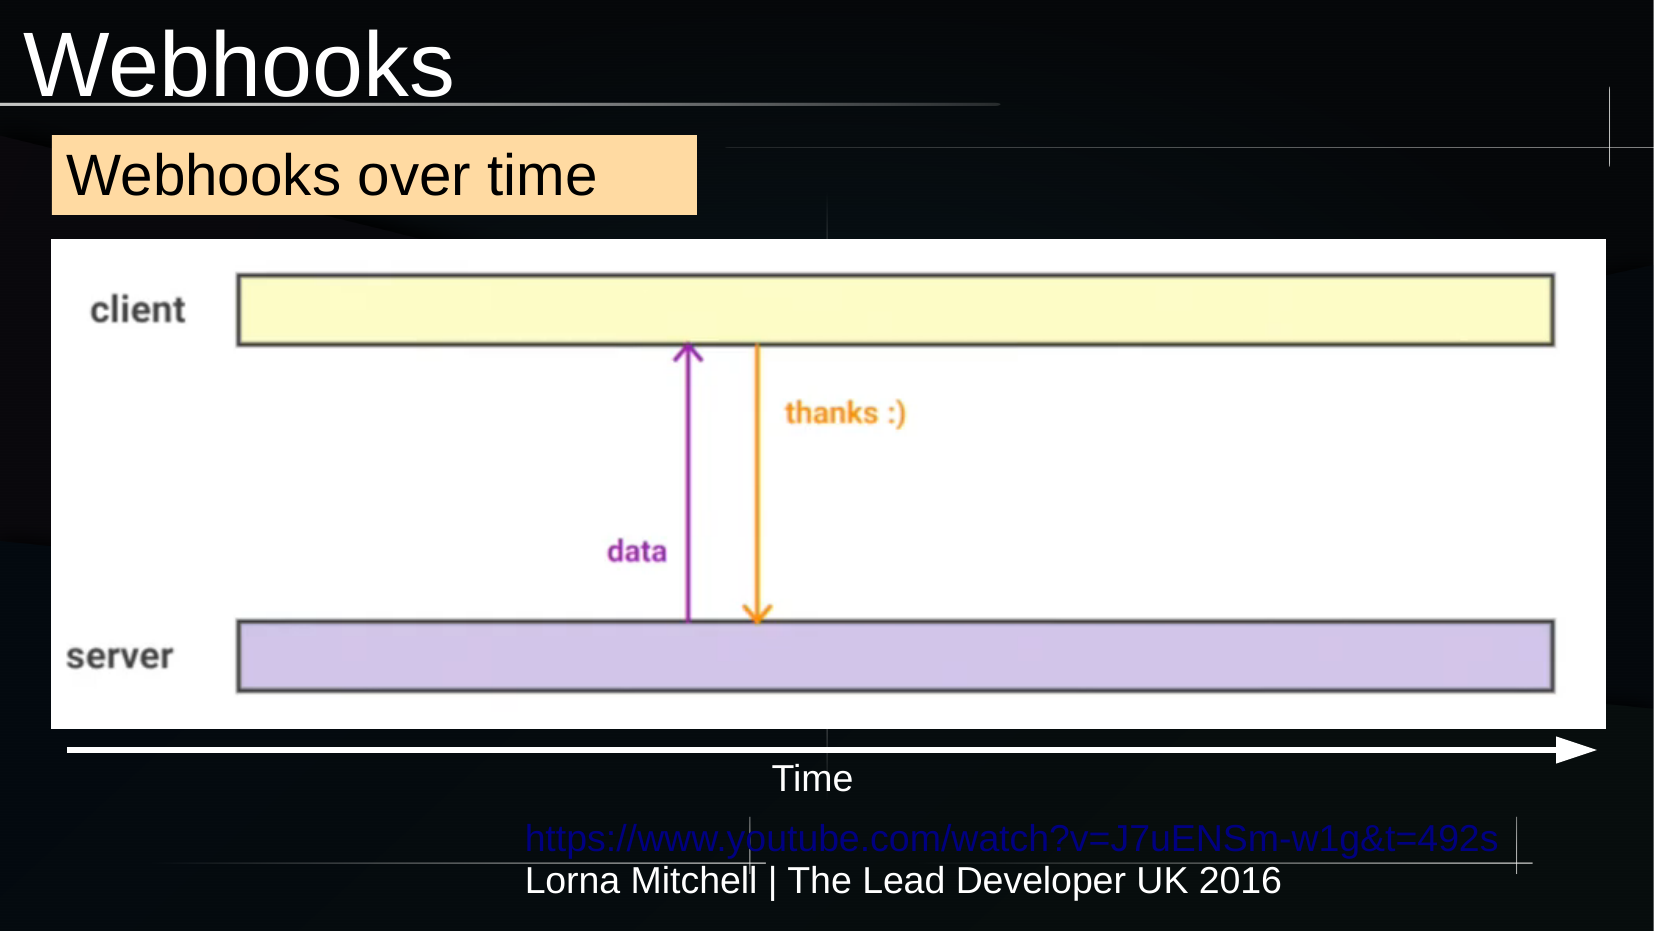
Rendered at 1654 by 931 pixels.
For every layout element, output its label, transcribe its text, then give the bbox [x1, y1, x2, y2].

text_box Webhooks over time [51, 135, 697, 215]
text_box Time [756, 750, 937, 807]
picture [0, 0, 1654, 931]
text_box https://www.youtube.com/watch?v=J7uENSm-w1g&t=492s Lorna Mitchell | The Lead Developer UK 2016 [510, 810, 1654, 909]
title Webhooks [23, 11, 1589, 119]
